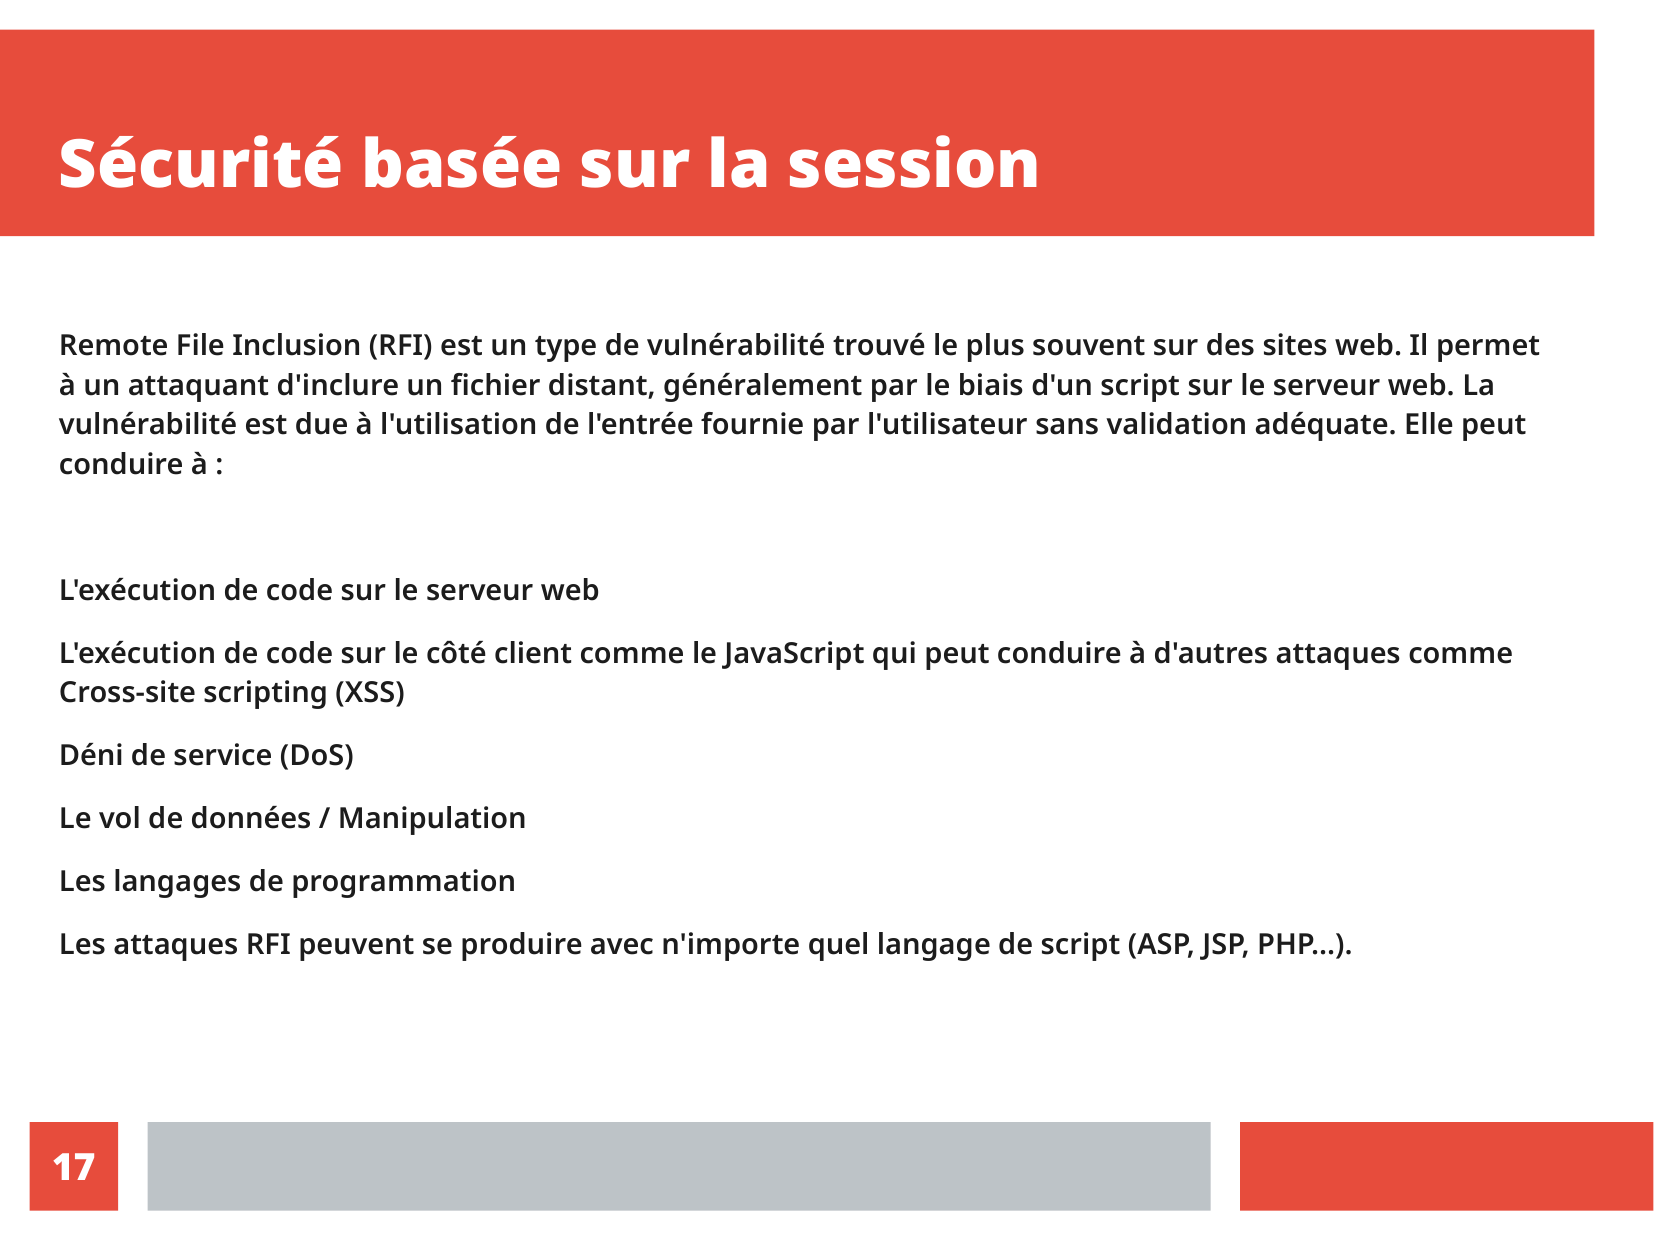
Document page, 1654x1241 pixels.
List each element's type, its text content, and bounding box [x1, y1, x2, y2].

list Remote File Inclusion (RFI) est un type de vulnérabilité trouvé le plus souvent sur des sites web. Il permet à un attaquant d'inclure un fichier distant, généralement par le biais d'un script sur le serveur web. La vulnérabilité est due à l'utilisation de l'entrée fournie par l'utilisateur sans validation adéquate. Elle peut conduire à : L'exécution de code sur le serveur web L'exécution de code sur le côté client comme le JavaScript qui peut conduire à d'autres attaques comme Cross-site scripting (XSS) Déni de service (DoS) Le vol de données / Manipulation Les langages de programmation Les attaques RFI peuvent se produire avec n'importe quel langage de script (ASP, JSP, PHP...). [59, 324, 1565, 1093]
title Sécurité basée sur la session [59, 59, 1595, 207]
